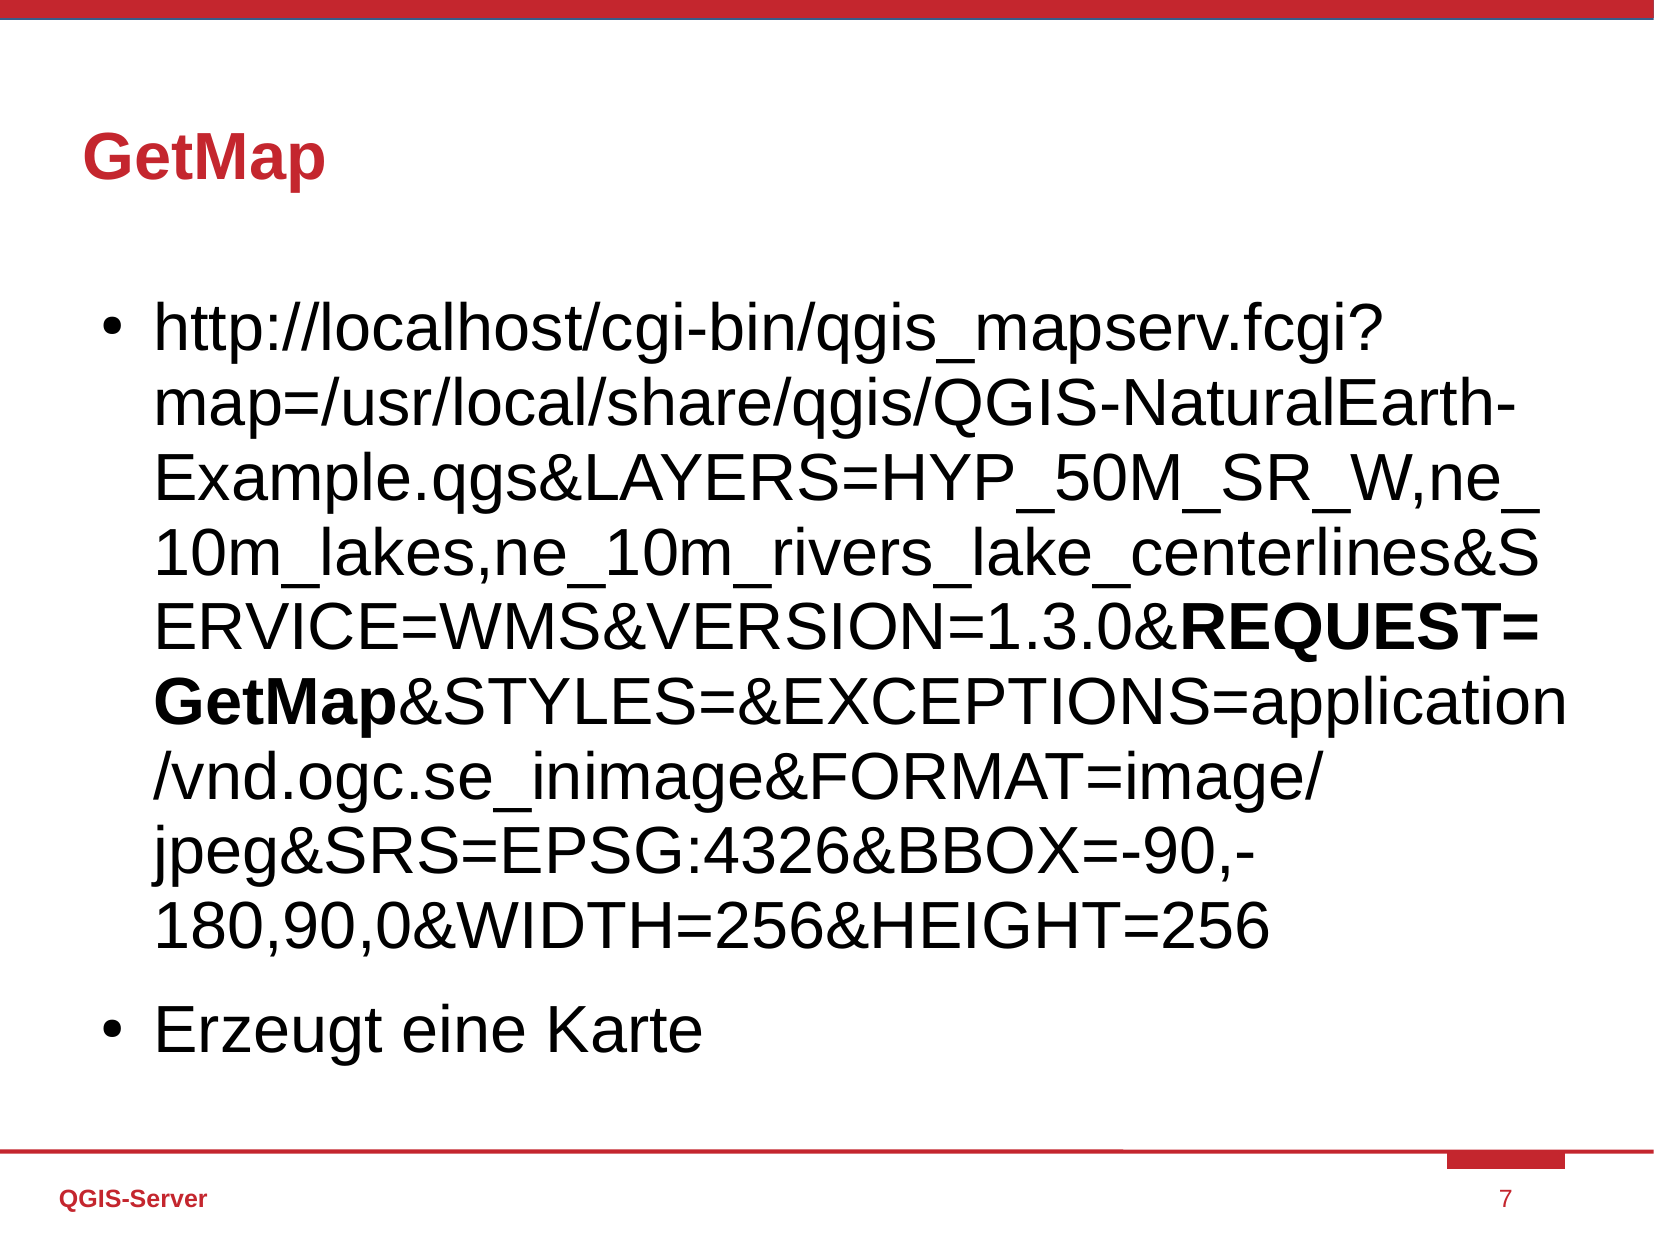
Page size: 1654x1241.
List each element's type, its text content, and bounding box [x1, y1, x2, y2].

text_box QGIS-Server [59, 1182, 1241, 1223]
title GetMap [82, 49, 1571, 257]
text_box <number> [1446, 1182, 1565, 1223]
list http://localhost/cgi-bin/qgis_mapserv.fcgi?map=/usr/local/share/qgis/QGIS-NaturalEarth-Example.qgs&LAYERS=HYP_50M_SR_W,ne_10m_lakes,ne_10m_rivers_lake_centerlines&SERVICE=WMS&VERSION=1.3.0&REQUEST=GetMap&STYLES=&EXCEPTIONS=application/vnd.ogc.se_inimage&FORMAT=image/jpeg&SRS=EPSG:4326&BBOX=-90,-180,90,0&WIDTH=256&HEIGHT=256 Erzeugt eine Karte [82, 290, 1571, 1109]
